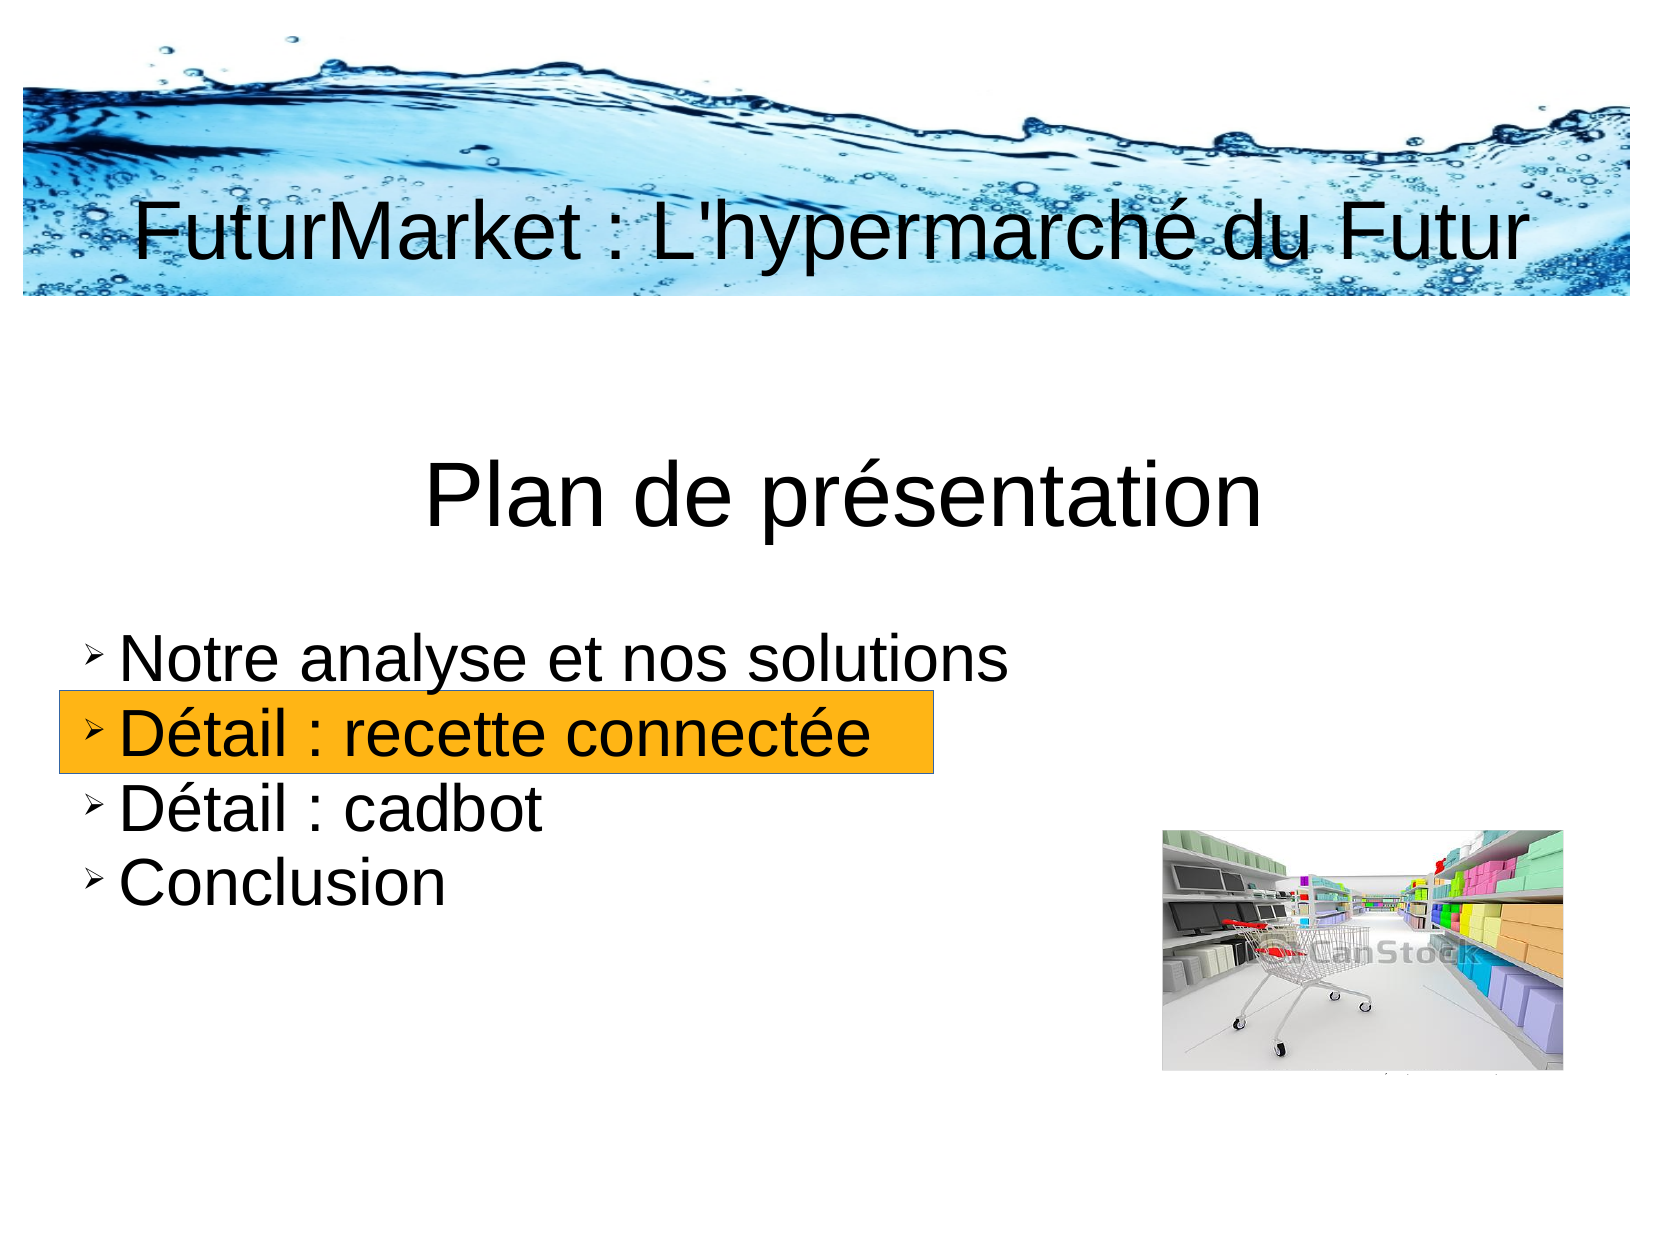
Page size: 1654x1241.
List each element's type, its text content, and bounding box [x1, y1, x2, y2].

picture [1157, 826, 1571, 1075]
text_box [59, 690, 82, 774]
subtitle Plan de présentation Notre analyse et nos solutions Détail : recette connectée Détail : cadbot Conclusion [82, 354, 1571, 1010]
picture [23, 23, 1630, 296]
